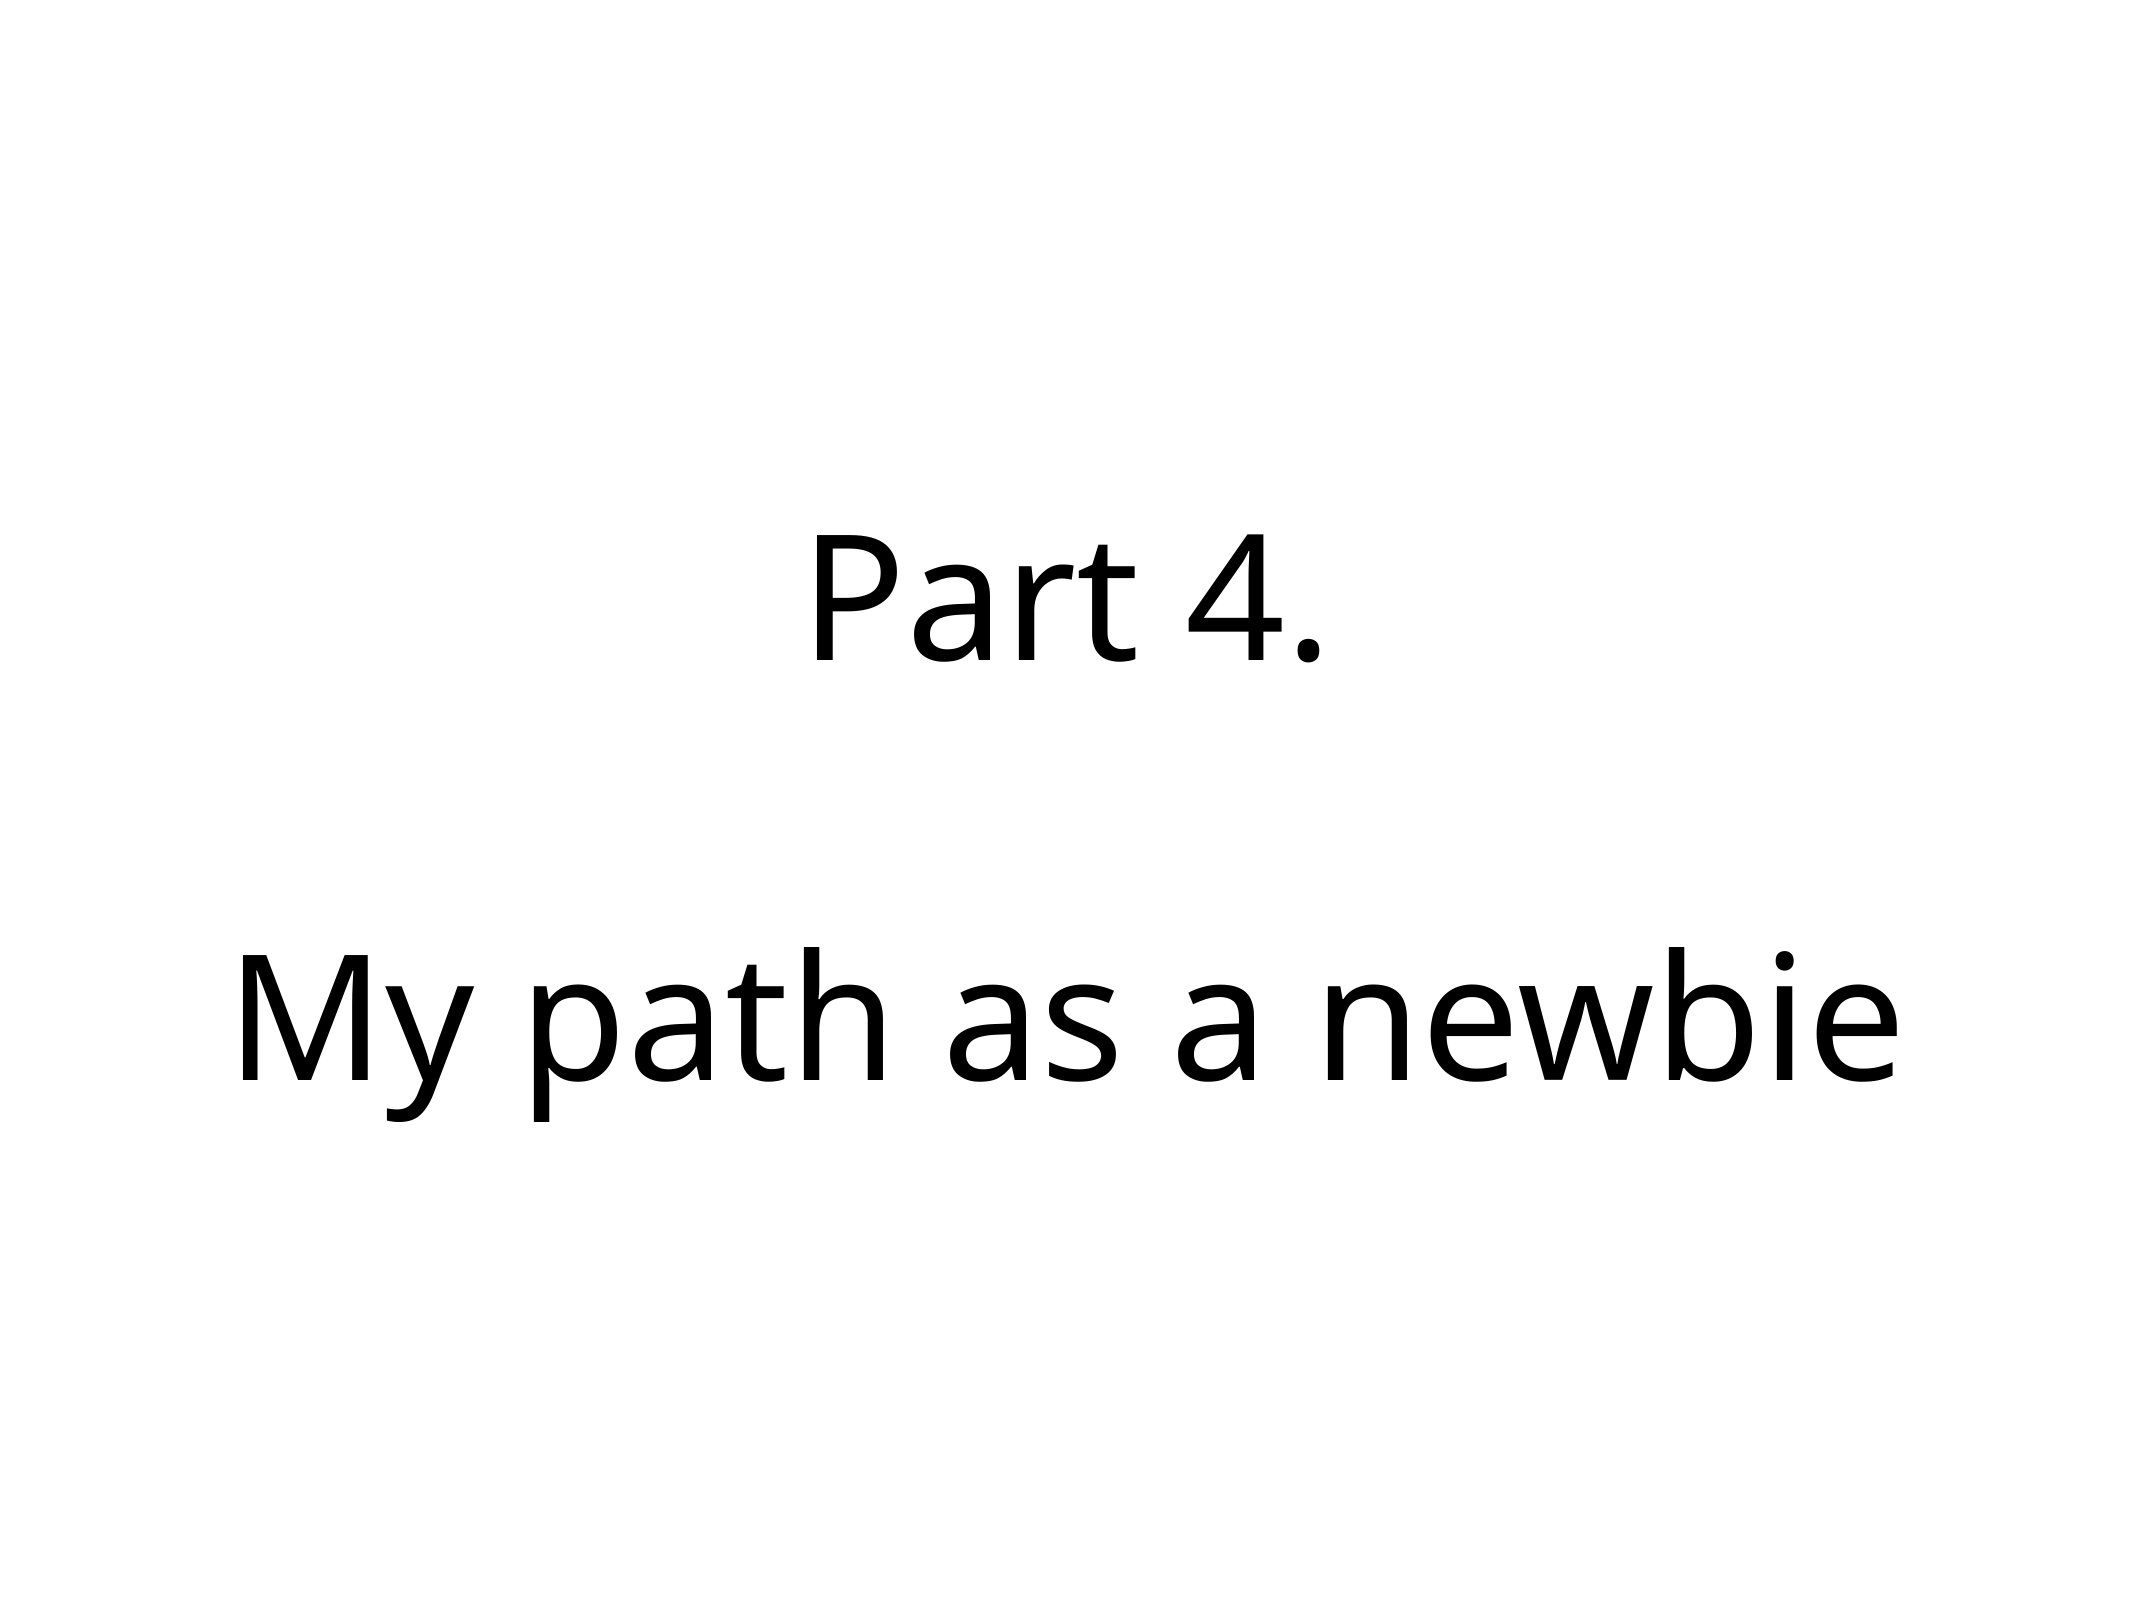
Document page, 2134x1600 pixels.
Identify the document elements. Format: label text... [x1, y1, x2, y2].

title Part 4. My path as a newbie [208, 371, 1925, 1229]
